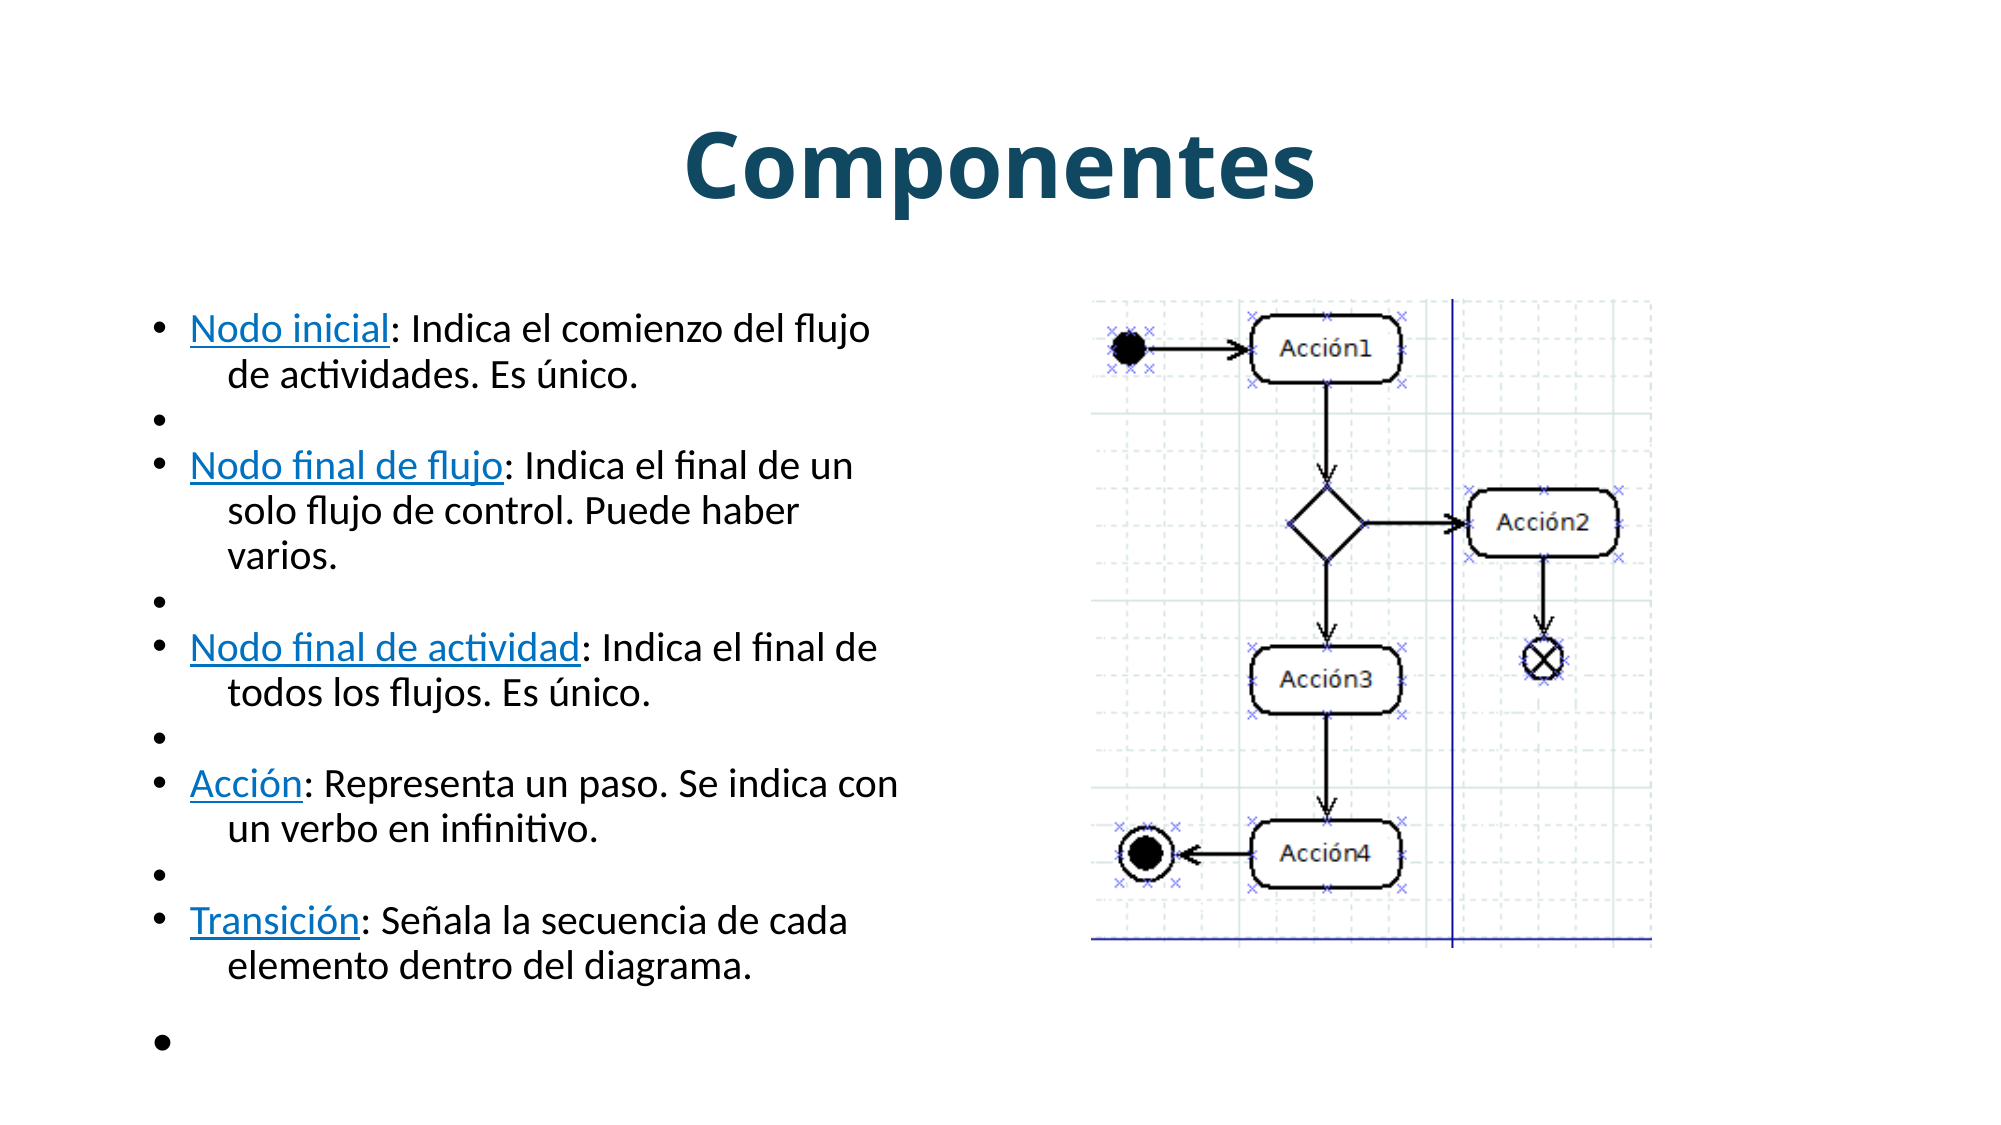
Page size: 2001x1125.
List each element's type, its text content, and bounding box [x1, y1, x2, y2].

picture [1091, 299, 1652, 948]
title Componentes [137, 59, 1863, 278]
list Nodo inicial: Indica el comienzo del flujo de actividades. Es único. Nodo final de flujo: Indica el final de un solo flujo de control. Puede haber varios. Nodo final de actividad: Indica el final de todos los flujos. Es único. Acción: Representa un paso. Se indica con un verbo en infinitivo. Transición: Señala la secuencia de cada elemento dentro del diagrama. [137, 299, 929, 1014]
